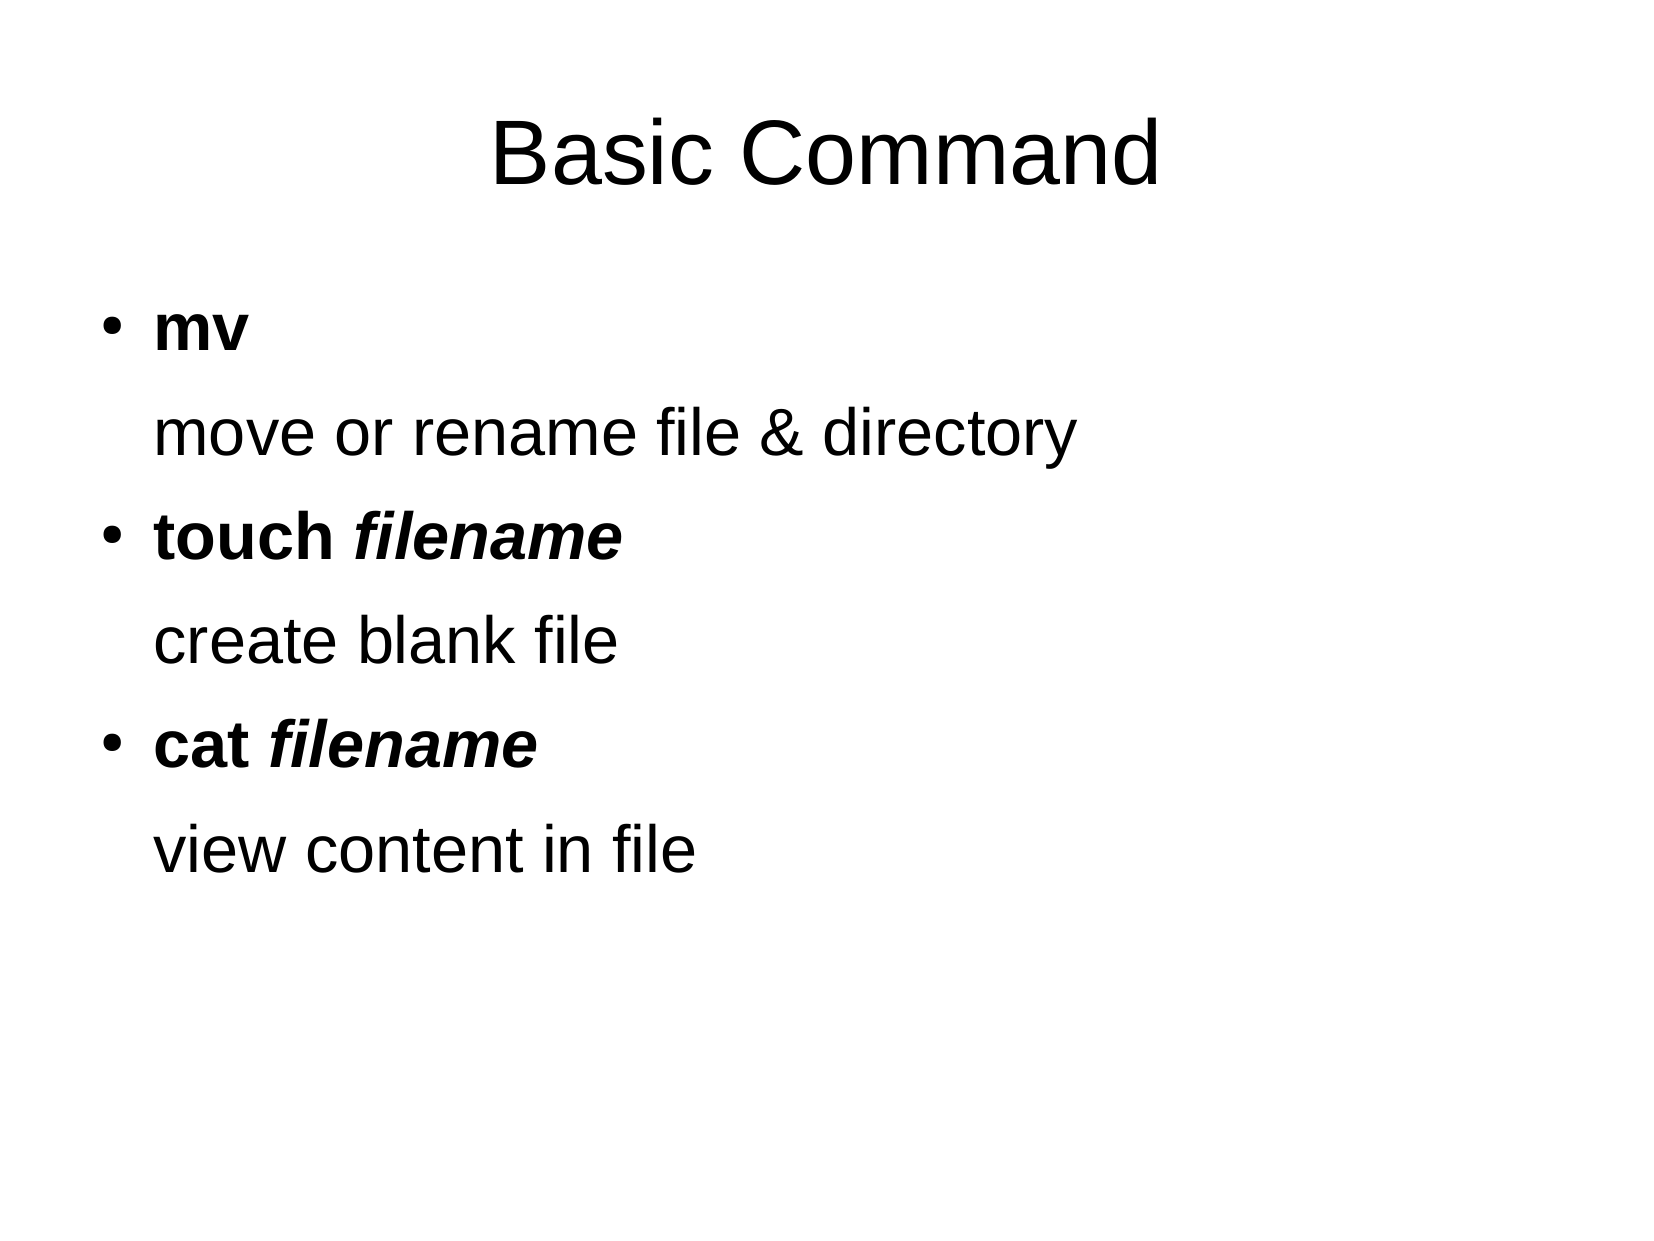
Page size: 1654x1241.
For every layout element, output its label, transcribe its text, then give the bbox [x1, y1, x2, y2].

list mv move or rename file & directory touch filename create blank file cat filename view content in file [82, 290, 1571, 1109]
title Basic Command [82, 56, 1571, 250]
